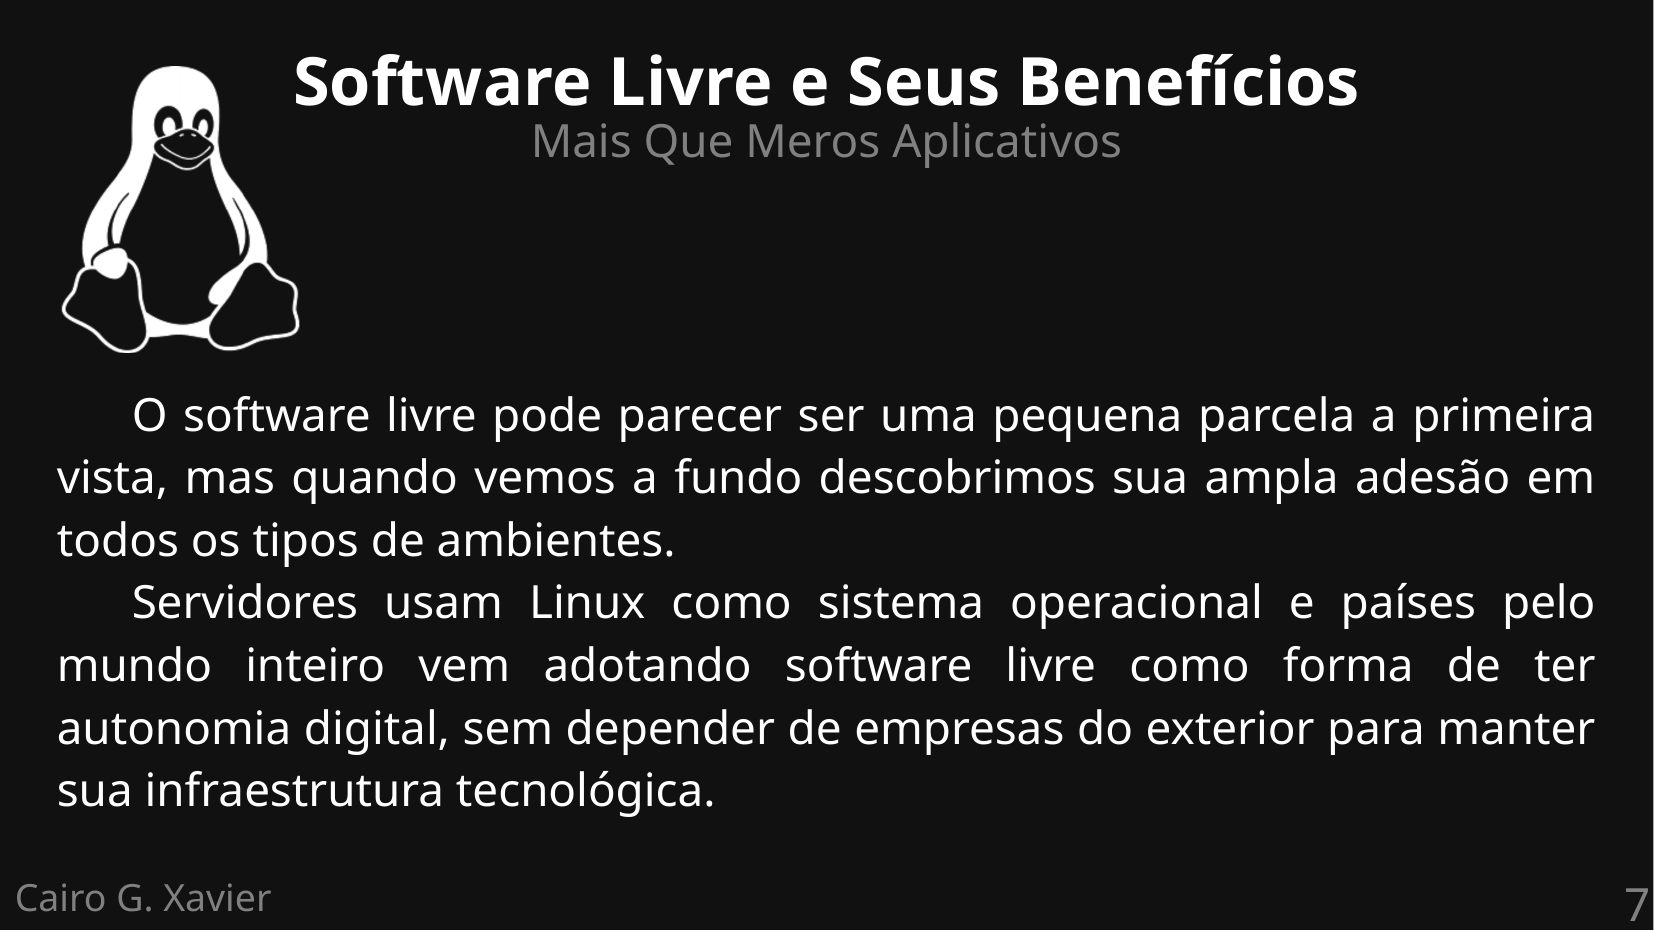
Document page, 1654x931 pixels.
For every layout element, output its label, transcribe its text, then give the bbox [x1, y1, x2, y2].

text_box <number> [1425, 865, 1651, 931]
text_box Cairo G. Xavier [0, 867, 312, 931]
text_box Software Livre e Seus Benefícios [82, 37, 1571, 97]
text_box O software livre pode parecer ser uma pequena parcela a primeira vista, mas quando vemos a fundo descobrimos sua ampla adesão em todos os tipos de ambientes. Servidores usam Linux como sistema operacional e países pelo mundo inteiro vem adotando software livre como forma de ter autonomia digital, sem depender de empresas do exterior para manter sua infraestrutura tecnológica. [42, 375, 1612, 863]
picture [55, 66, 306, 353]
text_box Mais Que Meros Aplicativos [306, 97, 1571, 182]
